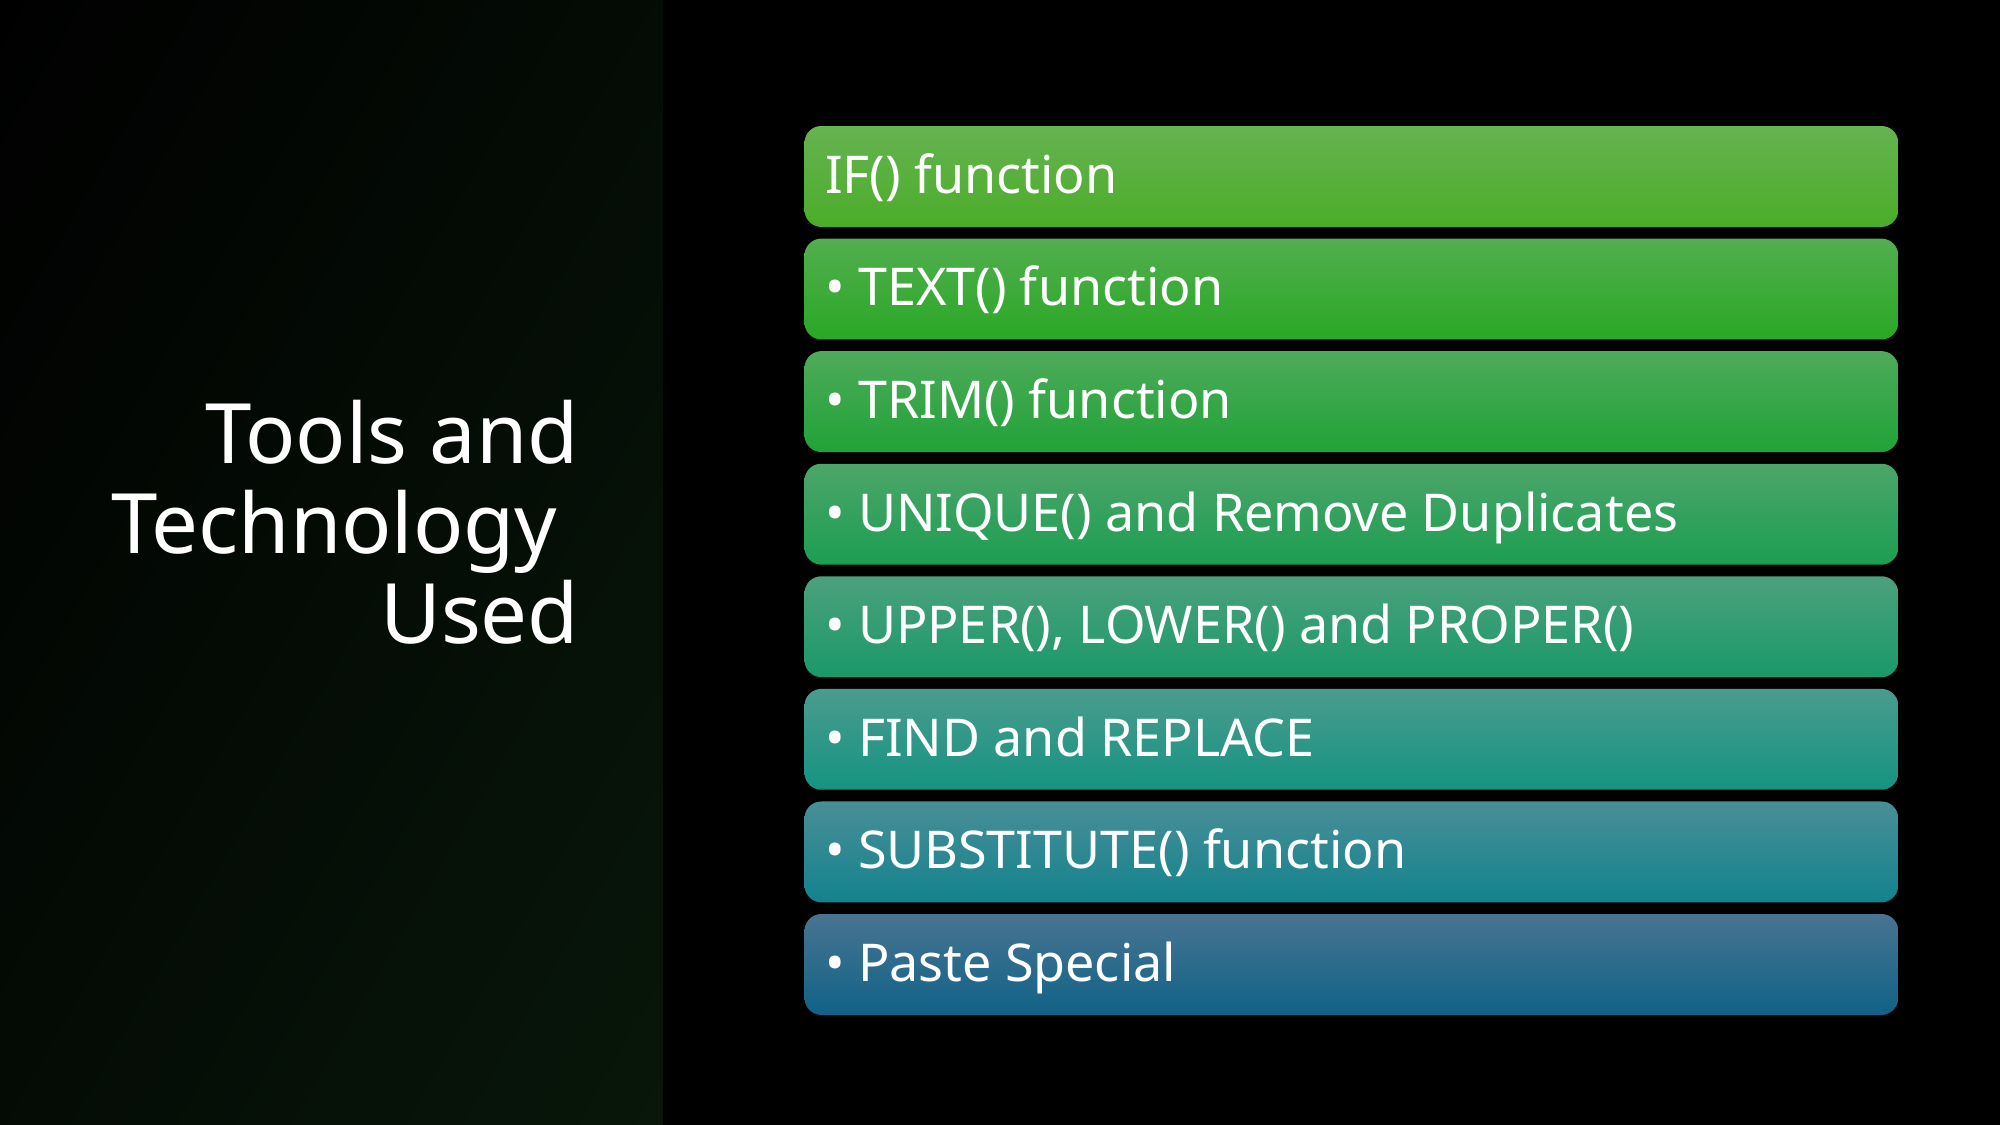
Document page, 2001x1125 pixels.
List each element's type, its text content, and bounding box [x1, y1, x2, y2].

text_box • Paste Special [804, 914, 1899, 1015]
text_box • UPPER(), LOWER() and PROPER() [804, 576, 1899, 678]
text_box • UNIQUE() and Remove Duplicates [804, 463, 1899, 565]
text_box • FIND and REPLACE [804, 688, 1899, 790]
text_box • TRIM() function [804, 351, 1899, 453]
text_box • TEXT() function [804, 238, 1899, 340]
title Tools and Technology Used [96, 276, 608, 670]
text_box IF() function [804, 126, 1899, 227]
text_box • SUBSTITUTE() function [804, 801, 1899, 903]
text_box [0, 0, 2000, 1125]
